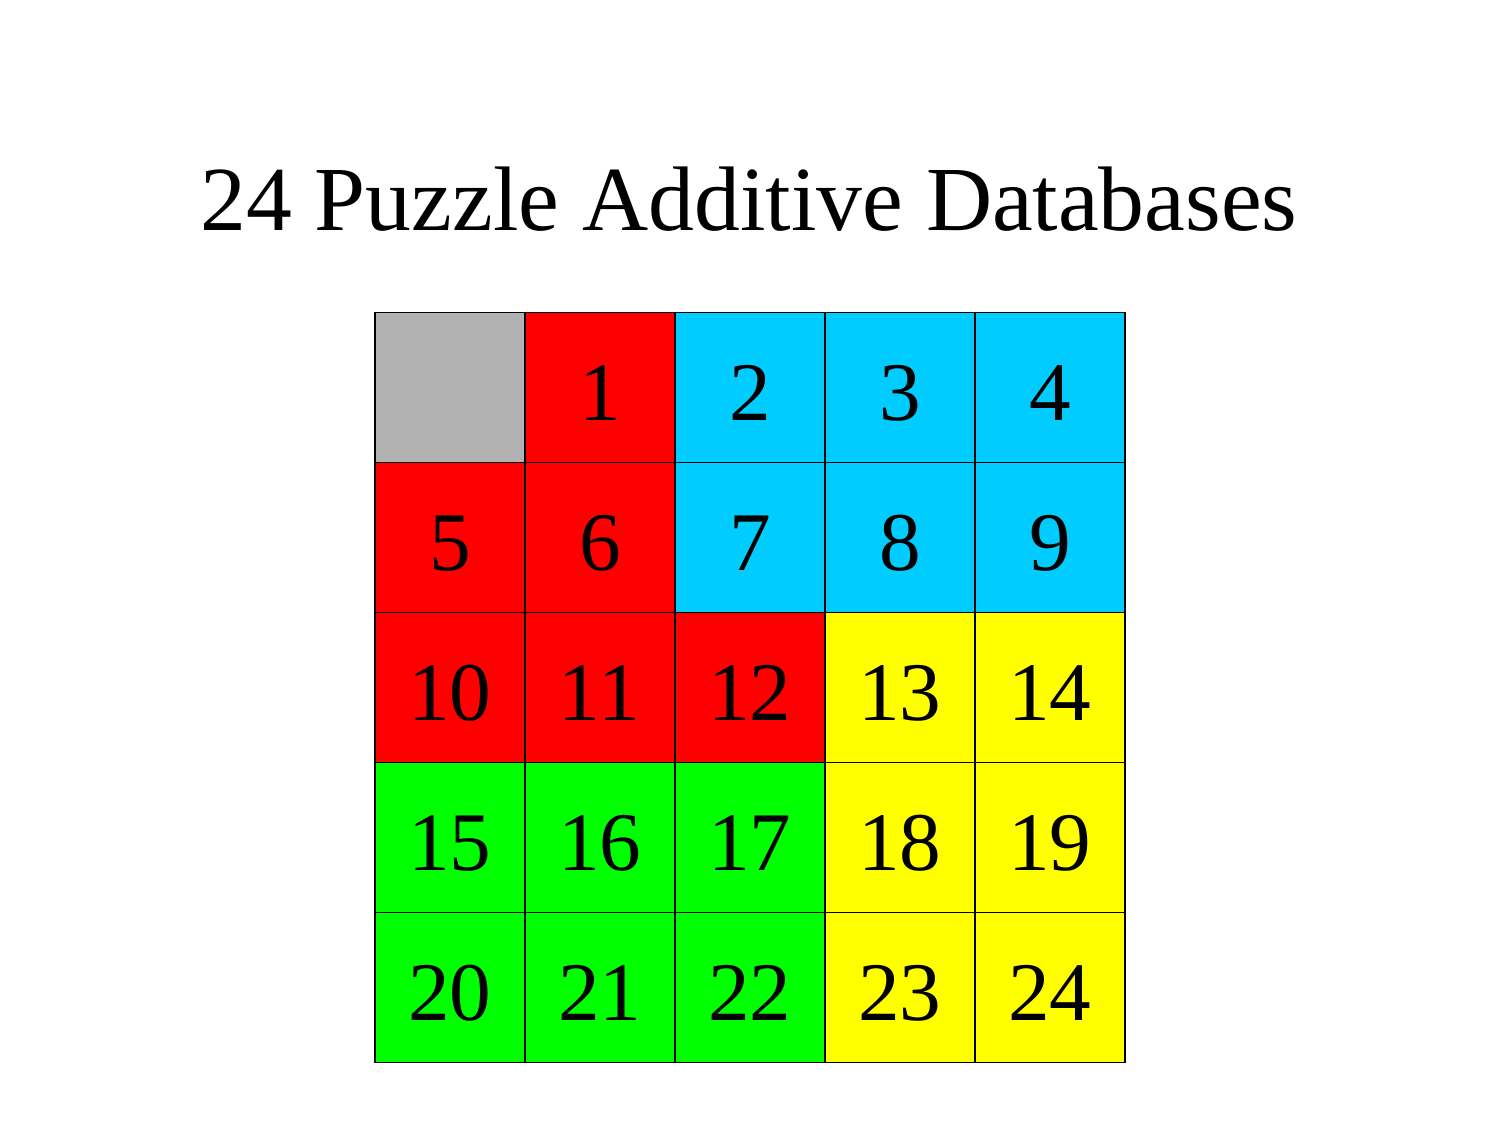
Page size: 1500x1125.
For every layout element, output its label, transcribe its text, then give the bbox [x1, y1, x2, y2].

text_box 15 [375, 762, 525, 912]
text_box 19 [975, 762, 1126, 912]
text_box 18 [825, 762, 975, 912]
text_box 13 [825, 612, 975, 762]
text_box 23 [825, 912, 975, 1063]
text_box 22 [675, 912, 825, 1063]
text_box 1 [526, 312, 675, 462]
text_box 9 [975, 462, 1126, 612]
text_box 5 [375, 463, 525, 612]
text_box 20 [375, 912, 525, 1063]
text_box 8 [825, 462, 975, 612]
text_box 24 [975, 912, 1126, 1063]
text_box 6 [525, 462, 675, 612]
text_box 21 [525, 912, 675, 1063]
text_box 16 [525, 762, 675, 912]
title 24 Puzzle Additive Databases [112, 99, 1388, 288]
text_box [375, 312, 526, 463]
text_box 4 [975, 312, 1126, 462]
text_box 12 [675, 612, 825, 762]
text_box 7 [675, 462, 825, 612]
text_box 14 [975, 612, 1126, 762]
text_box 10 [375, 612, 525, 762]
text_box 17 [675, 762, 825, 912]
text_box 2 [675, 312, 825, 462]
text_box 3 [825, 312, 975, 462]
text_box 11 [525, 612, 675, 762]
